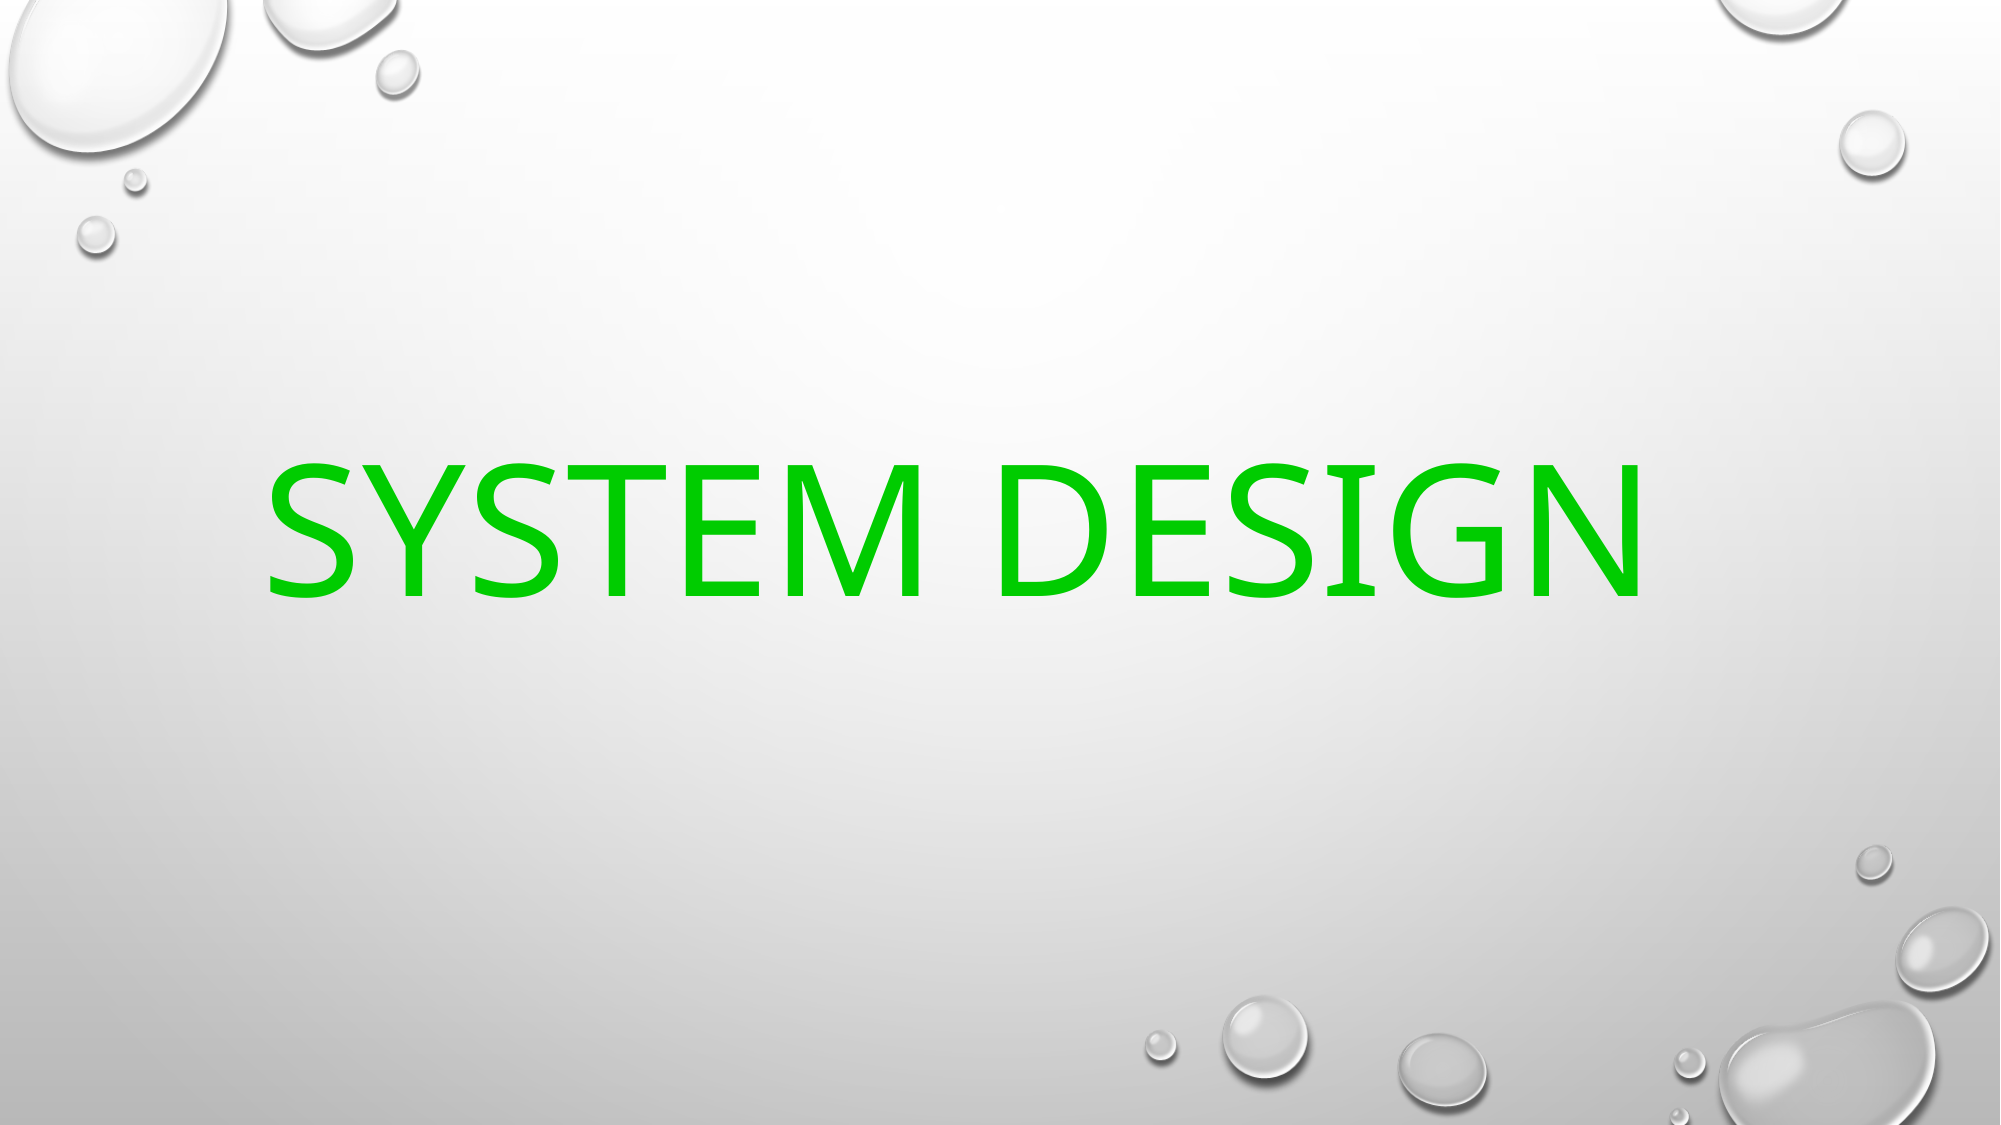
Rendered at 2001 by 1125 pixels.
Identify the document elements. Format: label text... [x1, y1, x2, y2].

title System Design [108, 405, 1809, 668]
